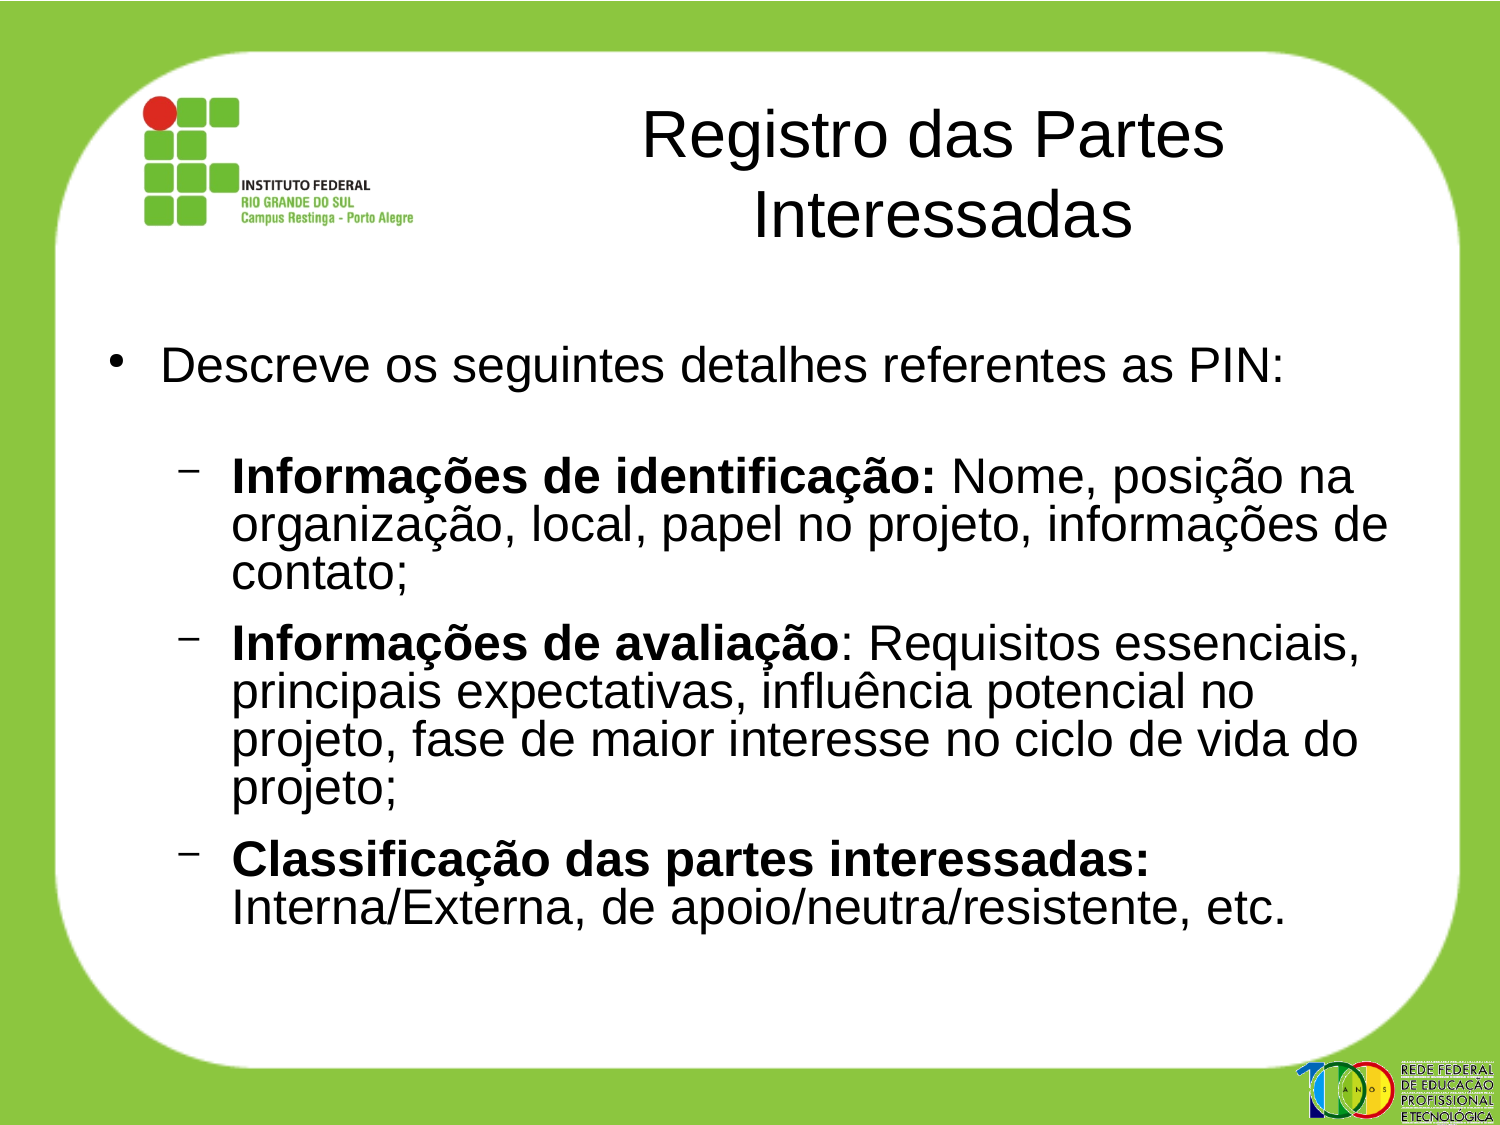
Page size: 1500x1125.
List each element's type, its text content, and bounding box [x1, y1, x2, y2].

picture [0, 1, 1500, 1125]
title Registro das Partes Interessadas [590, 70, 1500, 259]
list Descreve os seguintes detalhes referentes as PIN: Informações de identificação: Nome, posição na organização, local, papel no projeto, informações de contato; Informações de avaliação: Requisitos essenciais, principais expectativas, influência potencial no projeto, fase de maior interesse no ciclo de vida do projeto; Classificação das partes interessadas: Interna/Externa, de apoio/neutra/resistente, etc. [75, 262, 1426, 1035]
